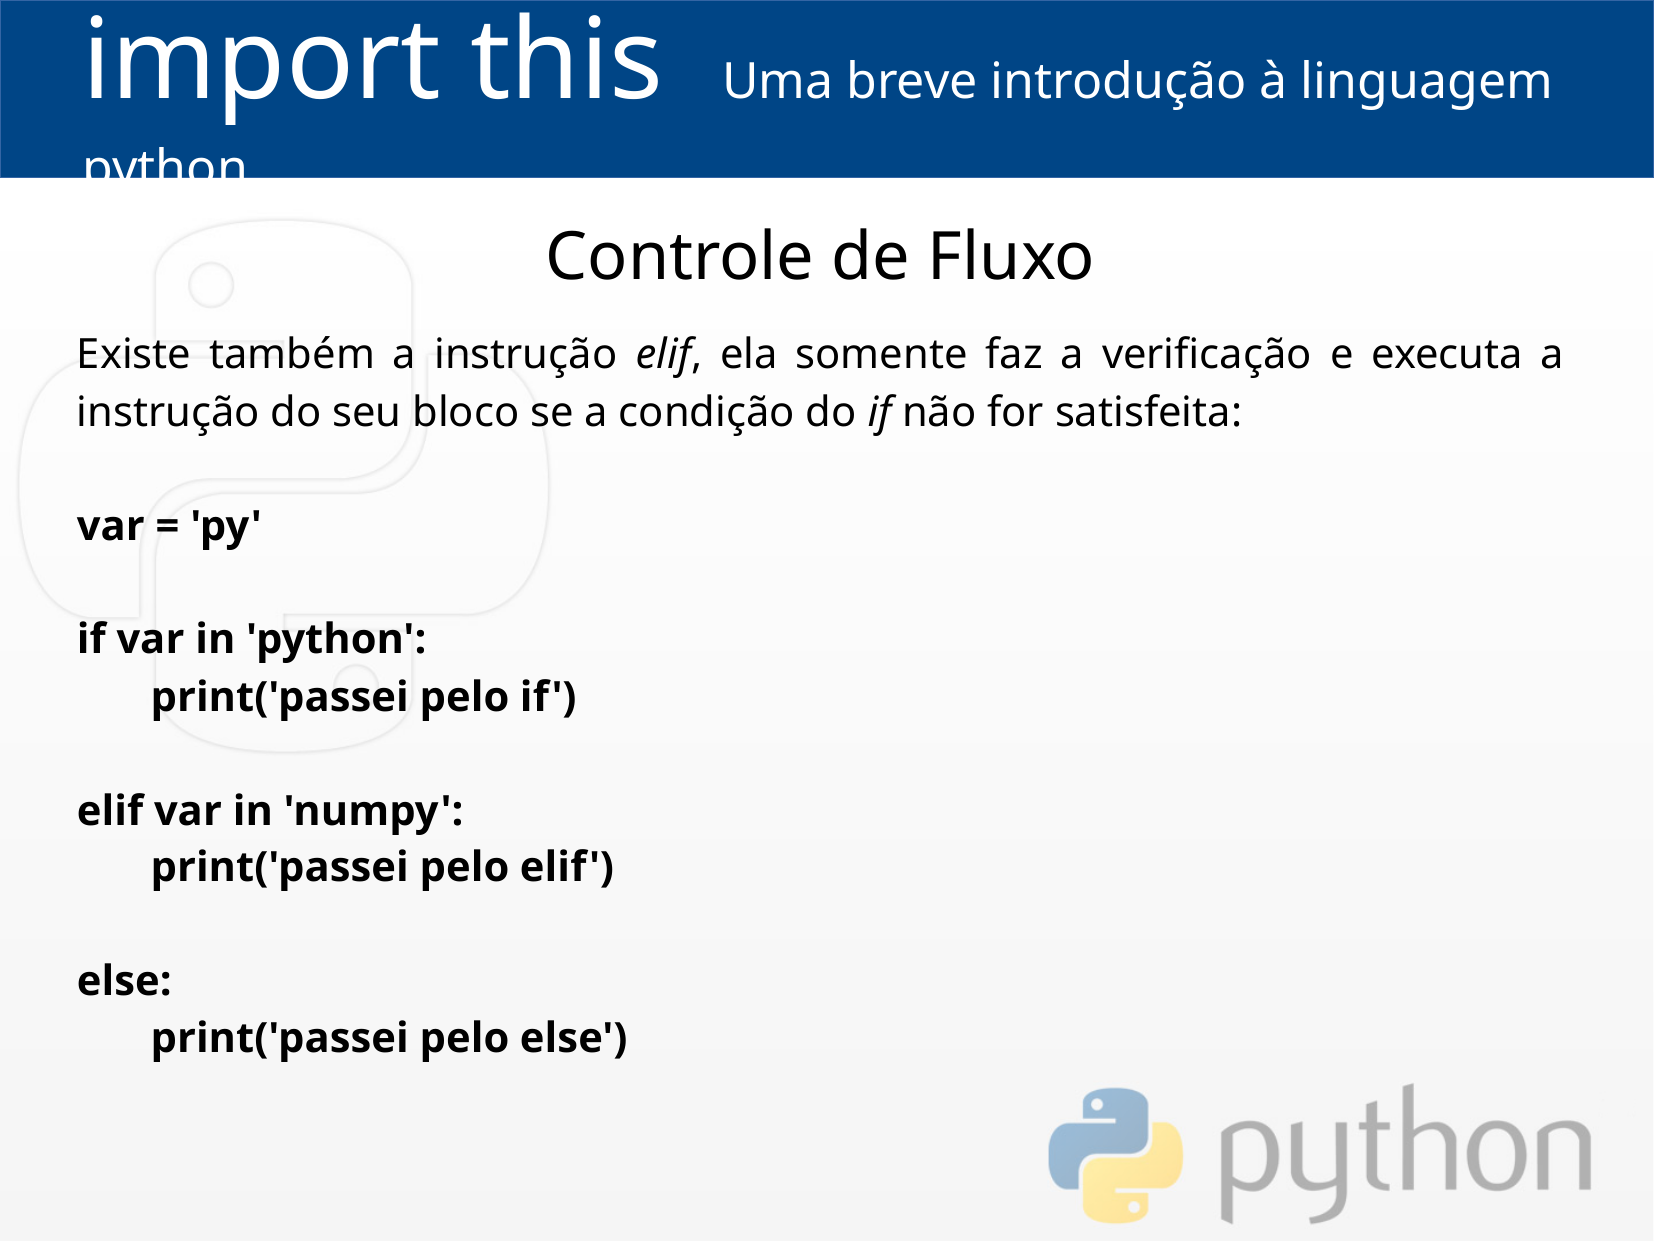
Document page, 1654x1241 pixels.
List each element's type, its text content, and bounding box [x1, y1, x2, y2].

text_box [0, 0, 1654, 178]
title import this Uma breve introdução à linguagem python [82, 1, 1571, 178]
text_box Controle de Fluxo [106, 200, 1536, 296]
subtitle Existe também a instrução elif, ela somente faz a verificação e executa a instrução do seu bloco se a condição do if não for satisfeita: var = 'py' if var in 'python': print('passei pelo if') elif var in 'numpy': print('passei pelo elif') else: print('passei pelo else') [76, 319, 1565, 1128]
picture [0, 200, 1654, 1241]
